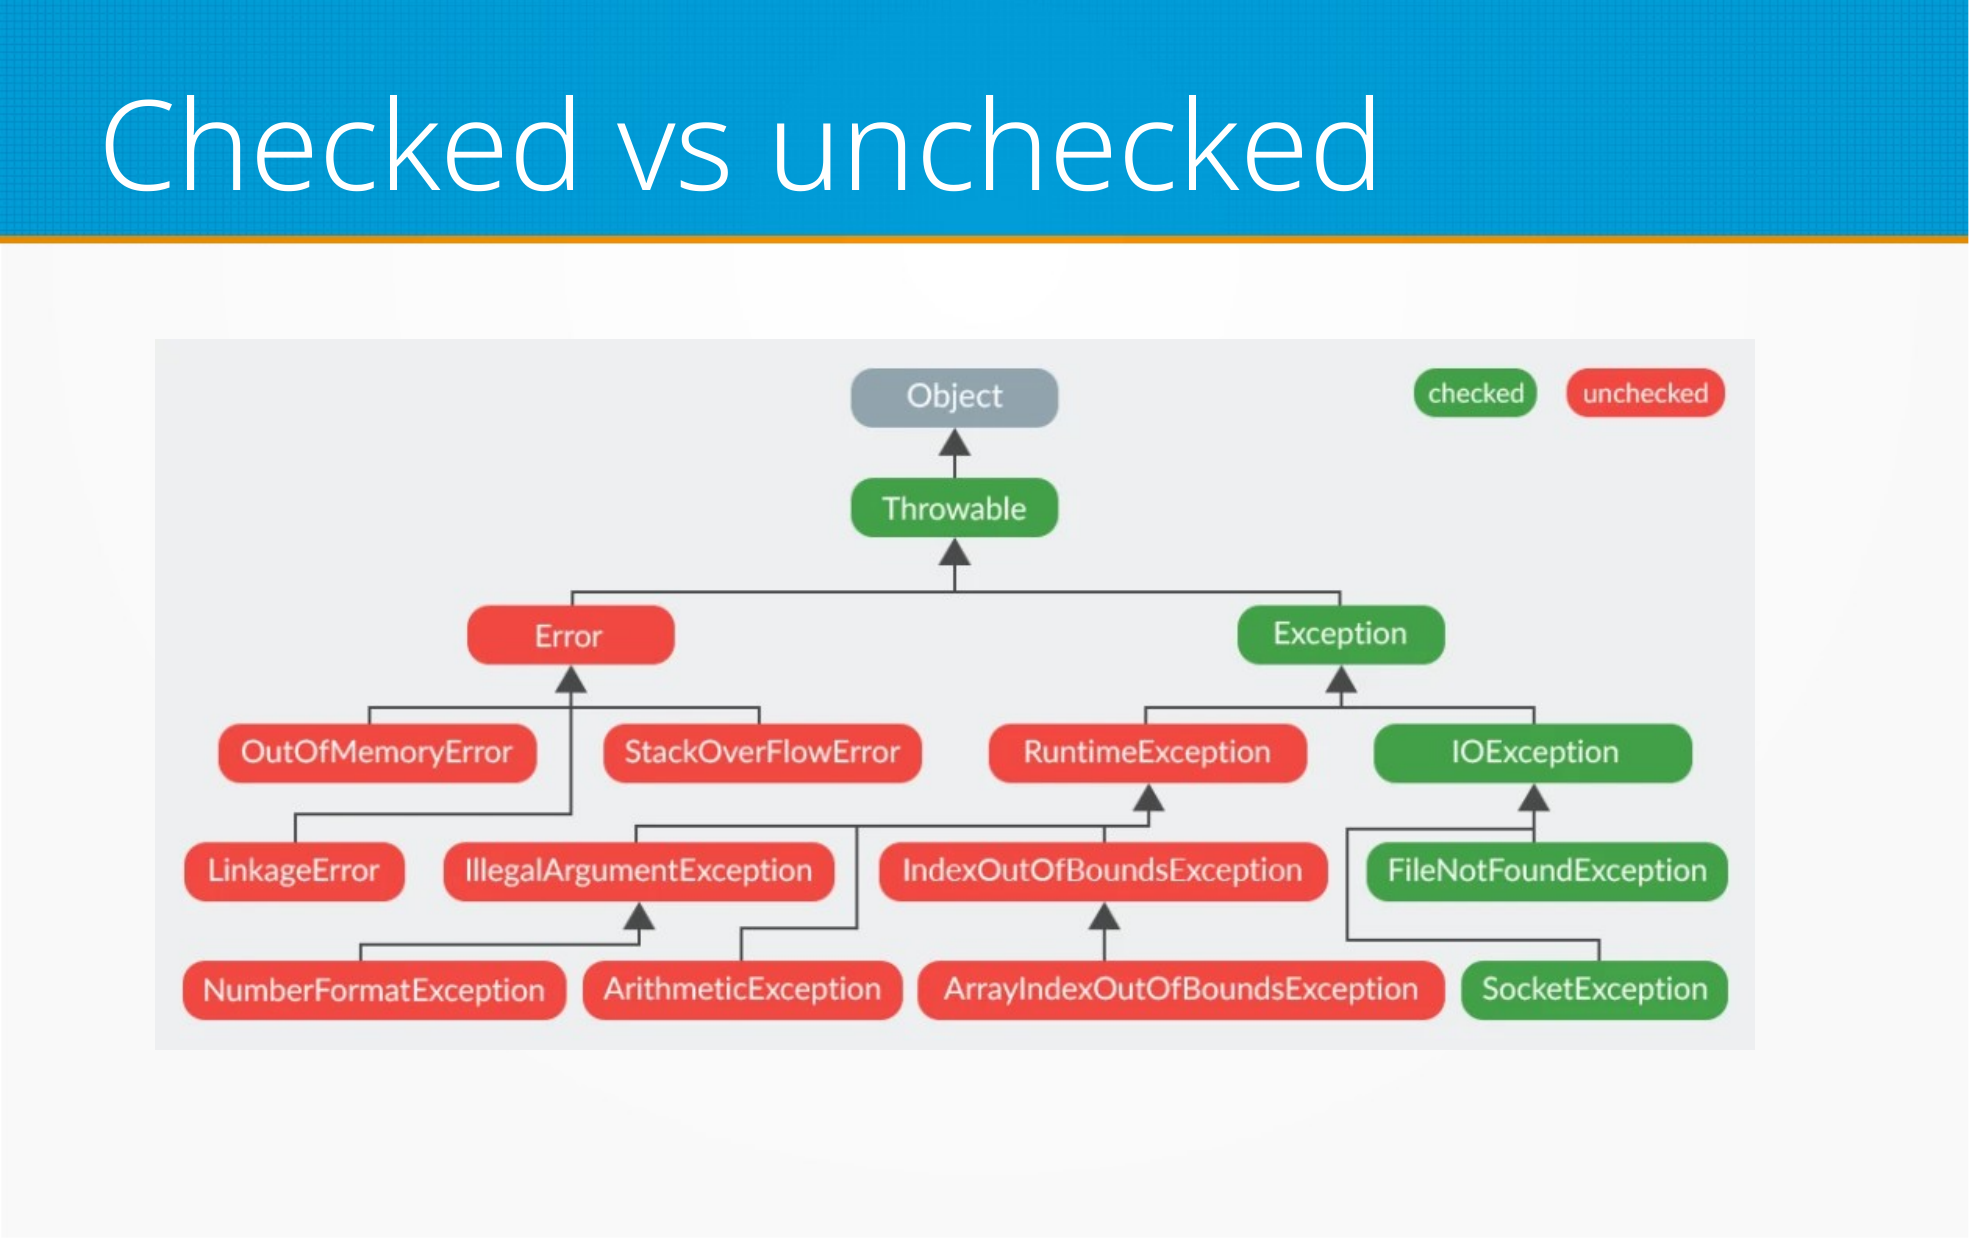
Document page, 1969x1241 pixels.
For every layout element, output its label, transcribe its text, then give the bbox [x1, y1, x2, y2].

picture [0, 233, 1969, 1241]
title Checked vs unchecked [98, 19, 1870, 227]
